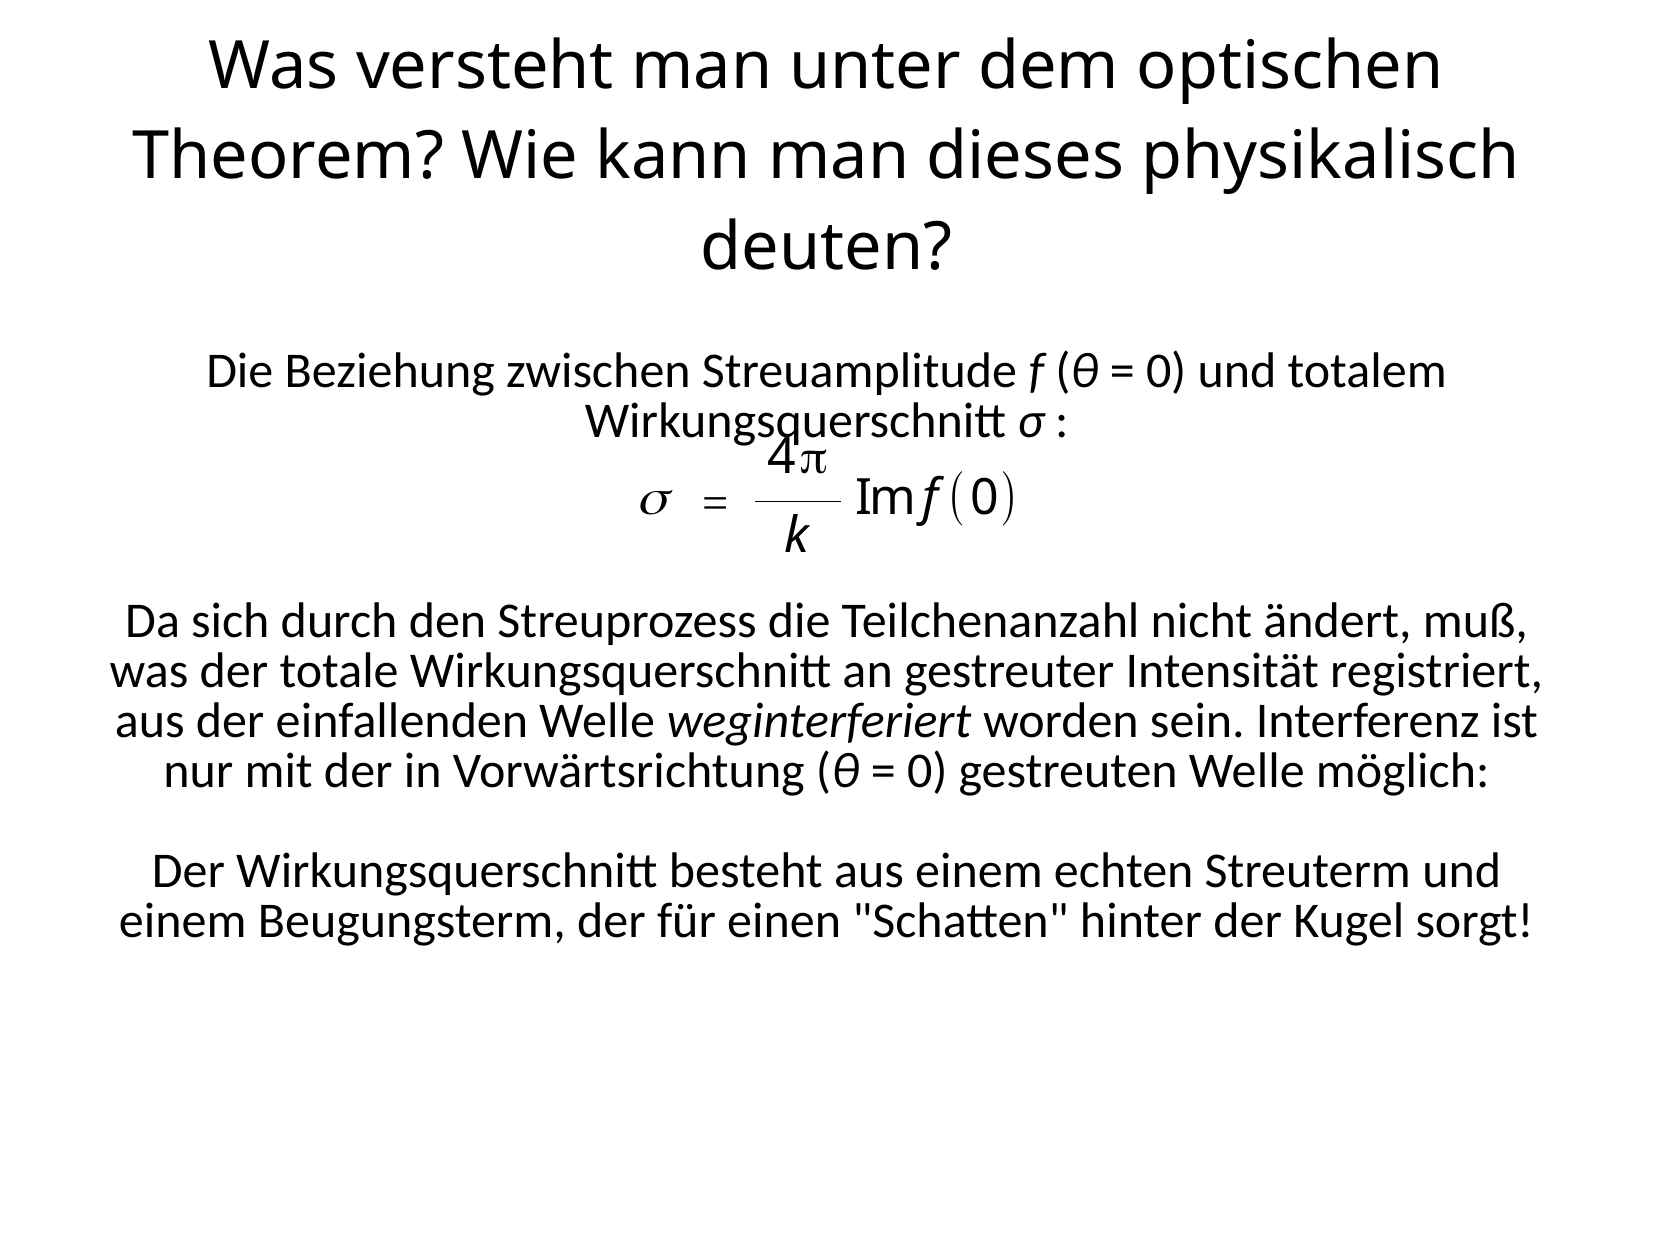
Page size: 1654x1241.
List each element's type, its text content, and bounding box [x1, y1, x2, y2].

chart [630, 427, 1024, 565]
subtitle Die Beziehung zwischen Streuamplitude f (θ = 0) und totalem Wirkungsquerschnitt σ : Da sich durch den Streuprozess die Teilchenanzahl nicht ändert, muß, was der totale Wirkungsquerschnitt an gestreuter Intensität registriert, aus der einfallenden Welle weginterferiert worden sein. Interferenz ist nur mit der in Vorwärtsrichtung (θ = 0) gestreuten Welle möglich: Der Wirkungsquerschnitt besteht aus einem echten Streuterm und einem Beugungsterm, der für einen "Schatten" hinter der Kugel sorgt! [82, 283, 1571, 1016]
title Was versteht man unter dem optischen Theorem? Wie kann man dieses physikalisch deuten? [82, 49, 1571, 257]
